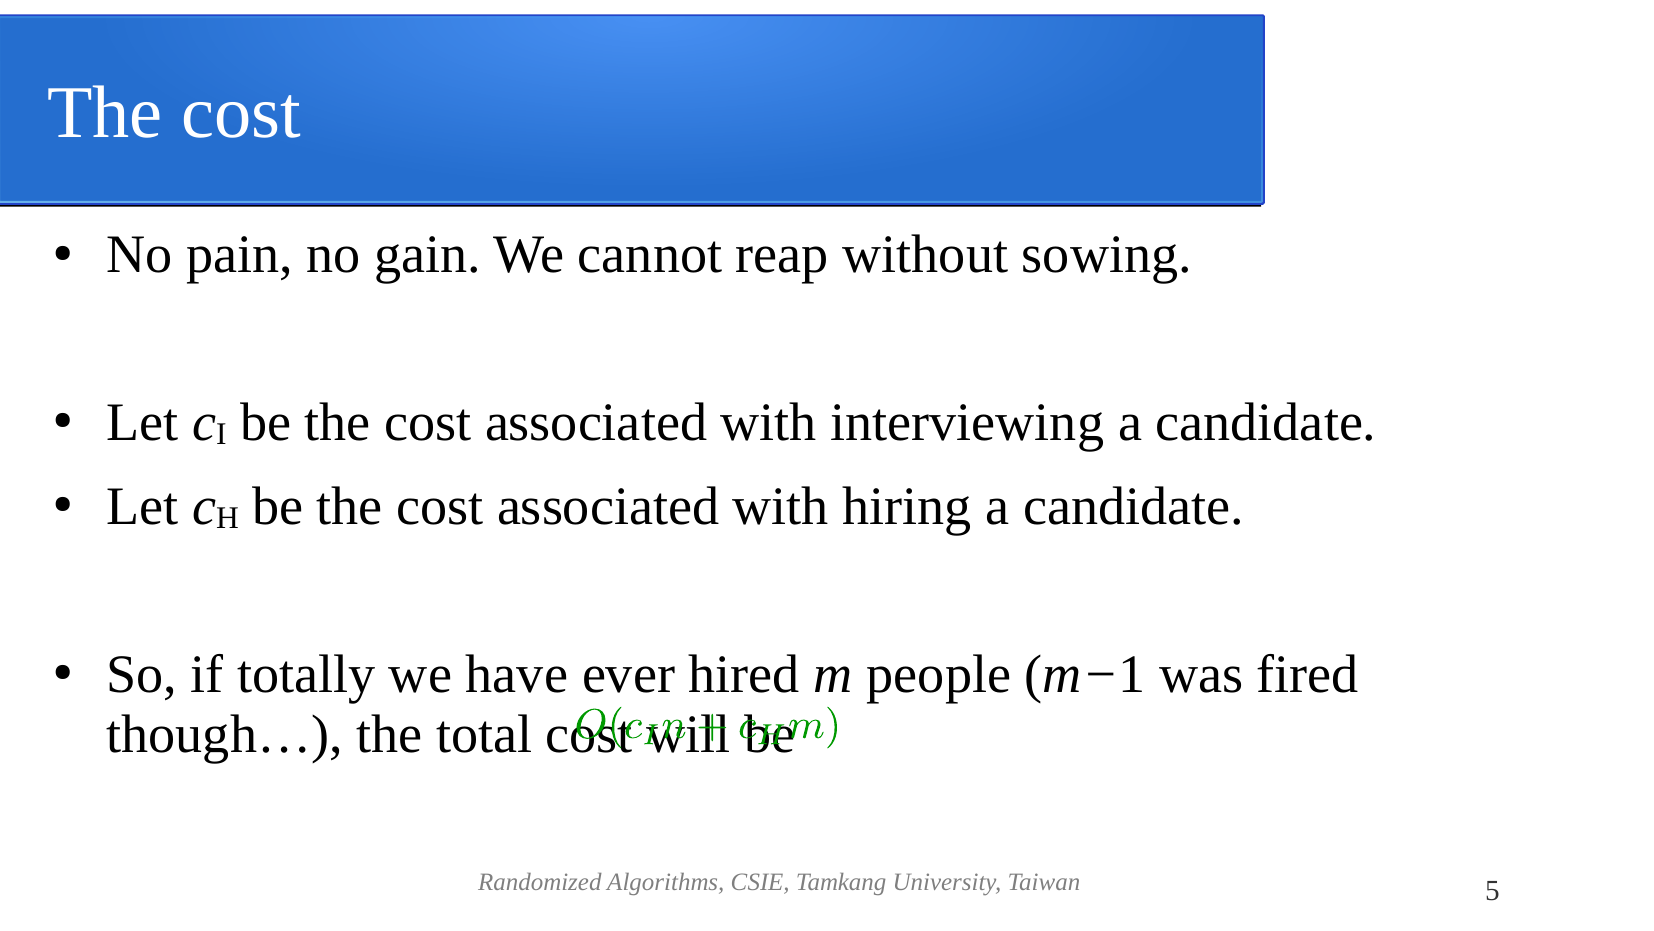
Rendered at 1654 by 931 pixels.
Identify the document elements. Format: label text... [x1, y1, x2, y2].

list No pain, no gain. We cannot reap without sowing. Let cI be the cost associated with interviewing a candidate. Let cH be the cost associated with hiring a candidate. So, if totally we have ever hired m people (m−1 was fired though…), the total cost will be [35, 224, 1607, 804]
title The cost [47, 35, 1199, 189]
picture [572, 705, 839, 751]
